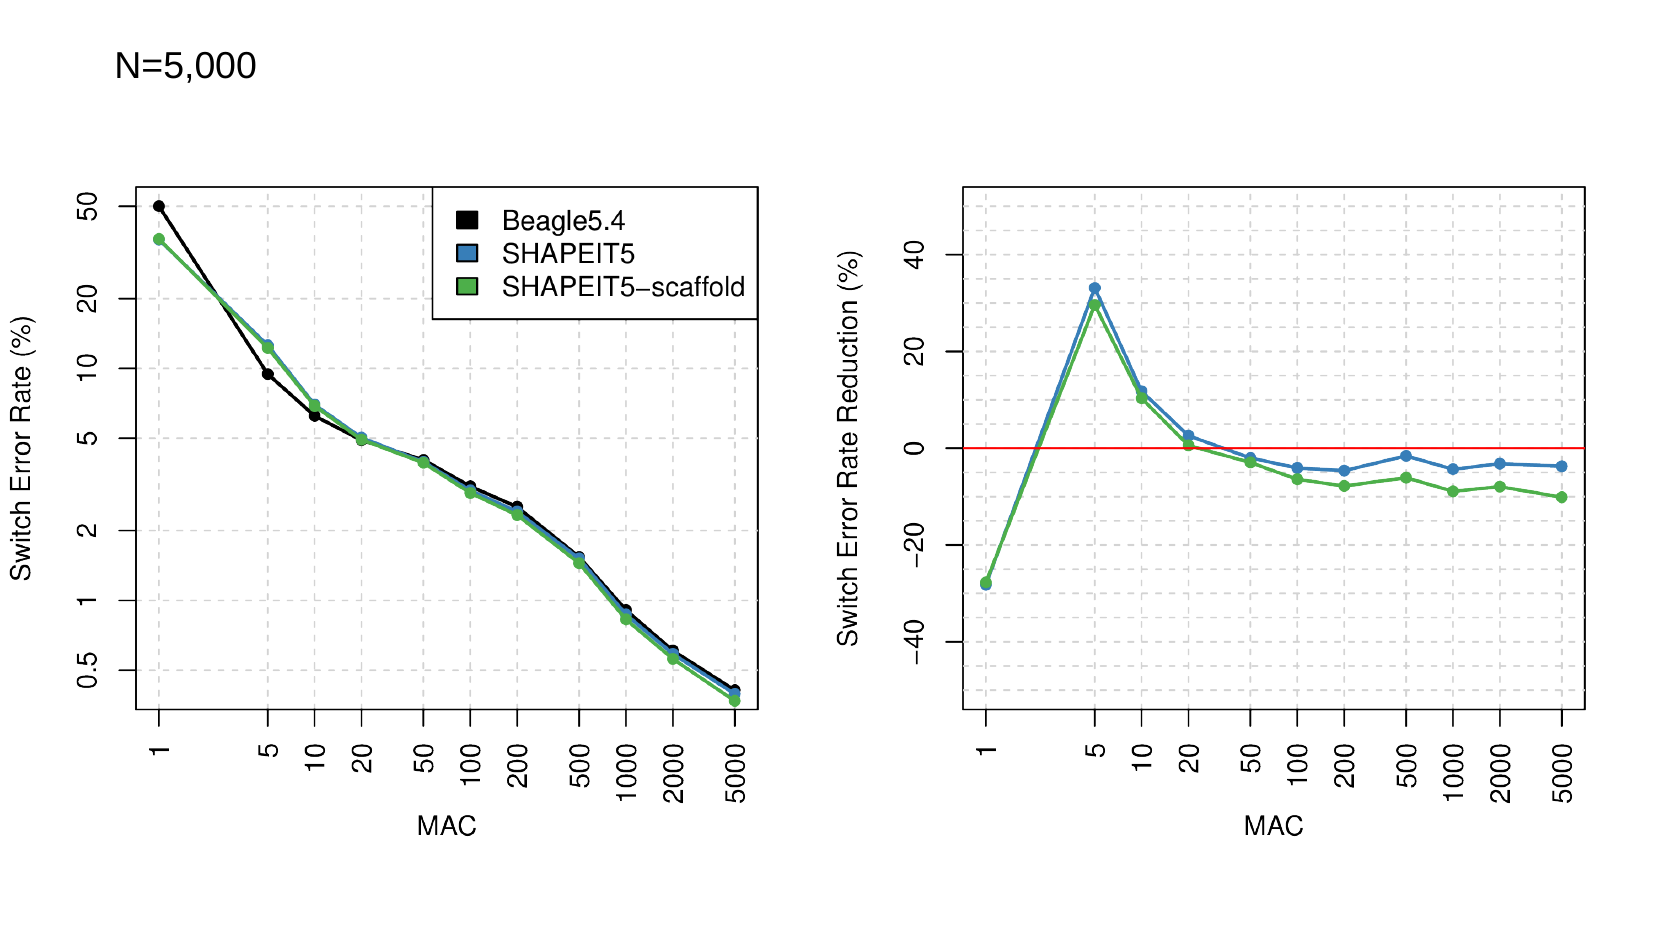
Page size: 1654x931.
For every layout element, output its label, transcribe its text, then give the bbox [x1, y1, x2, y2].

picture [0, 51, 1654, 878]
text_box N=5,000 [99, 37, 376, 137]
